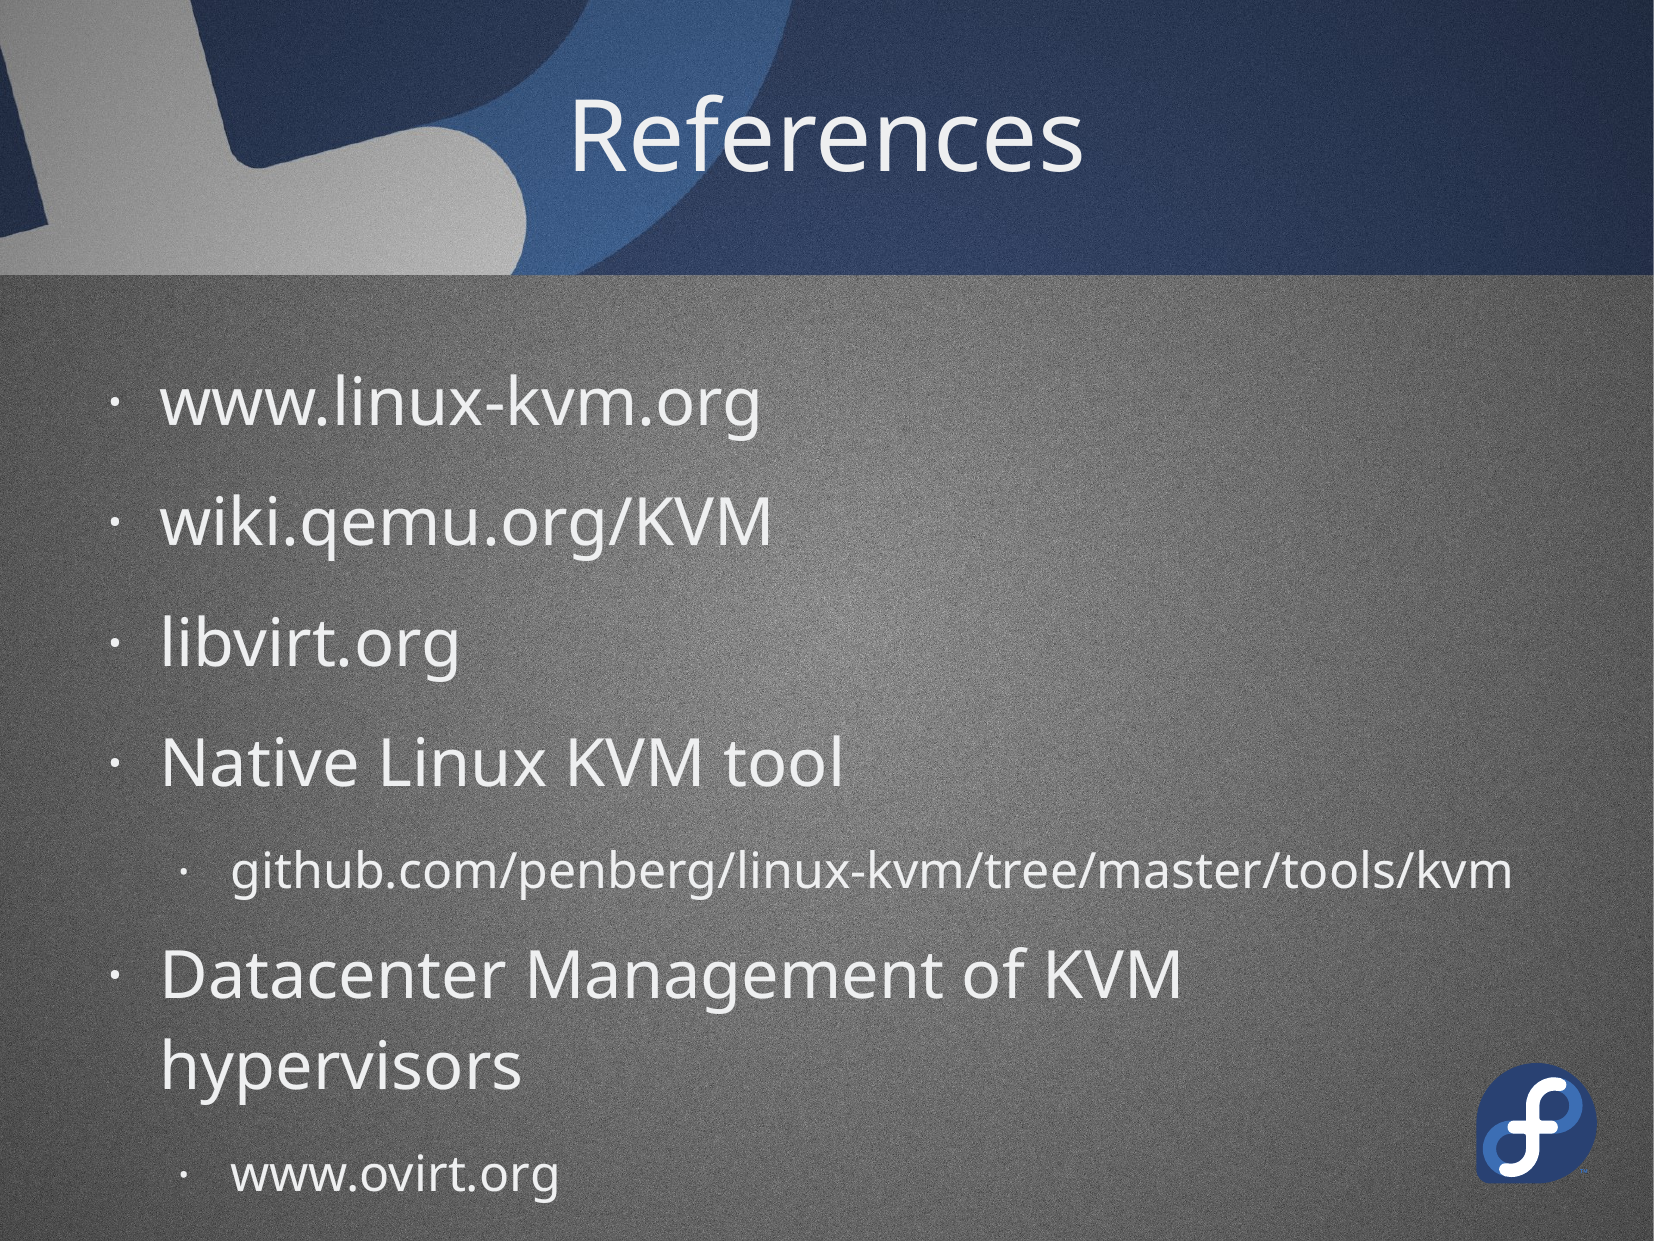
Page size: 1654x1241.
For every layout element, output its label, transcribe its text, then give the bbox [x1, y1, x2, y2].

list www.linux-kvm.org wiki.qemu.org/KVM libvirt.org Native Linux KVM tool github.com/penberg/linux-kvm/tree/master/tools/kvm Datacenter Management of KVM hypervisors www.ovirt.org Openstack and libvirt wiki.openstack.org/LibvirtAPIvirsh [88, 354, 1565, 1221]
picture [0, 0, 1654, 1241]
title References [88, 29, 1565, 237]
